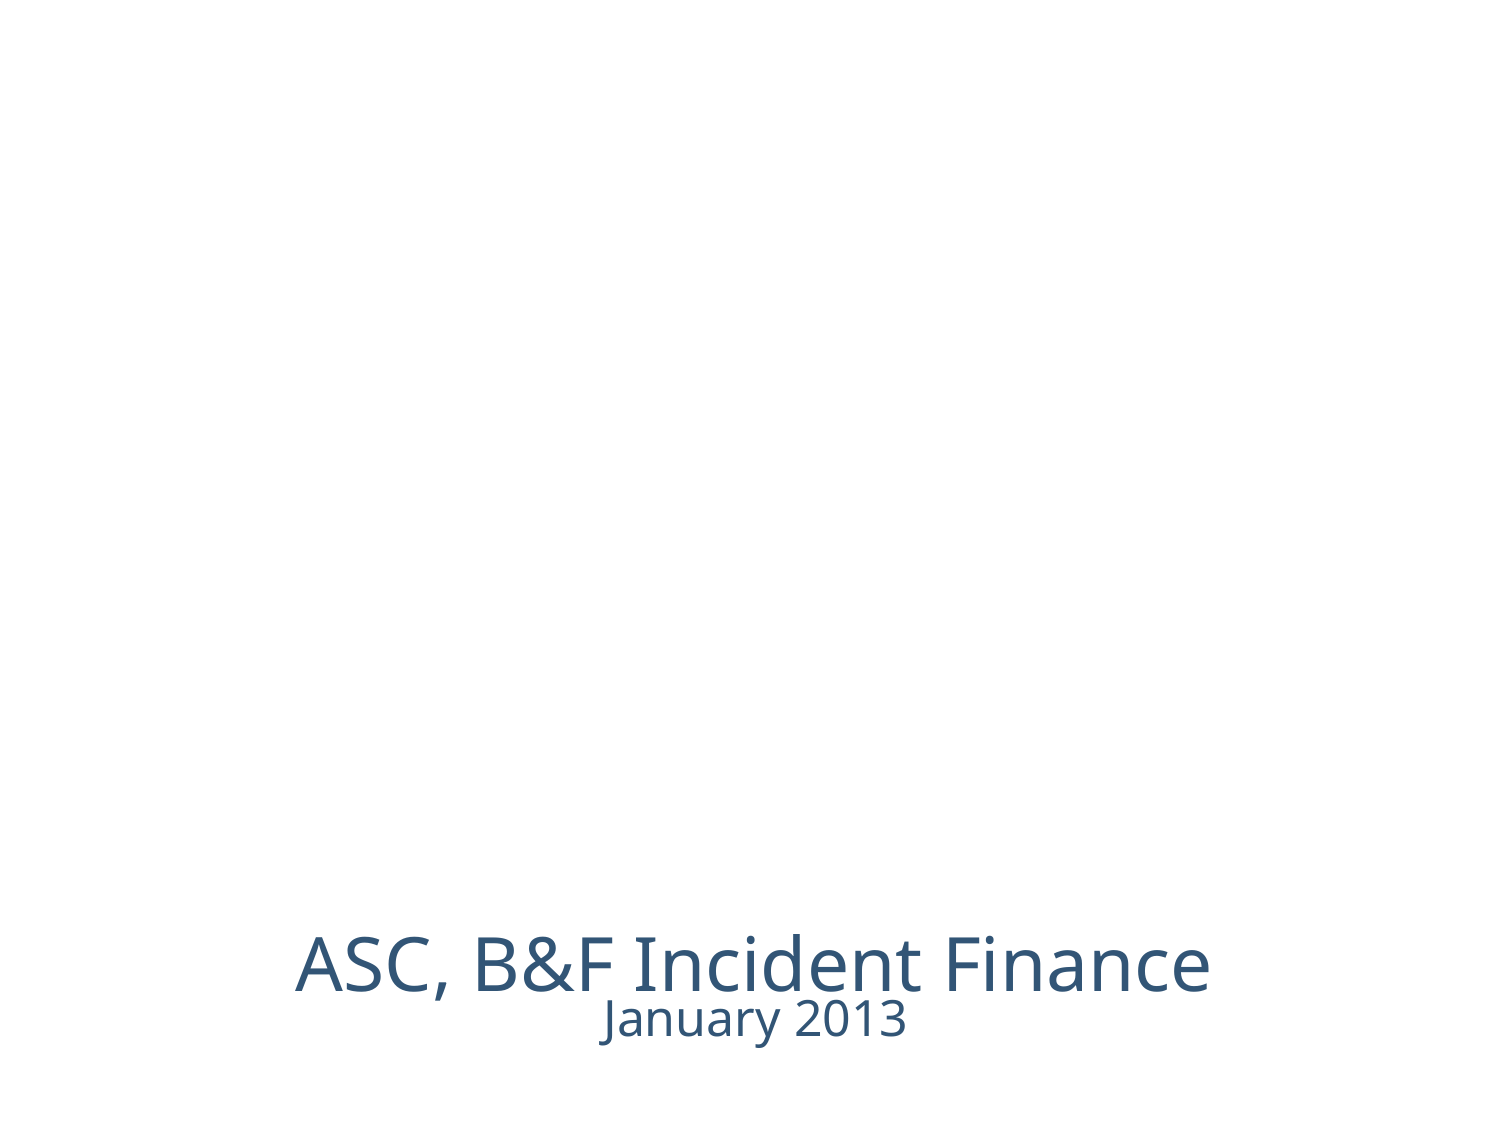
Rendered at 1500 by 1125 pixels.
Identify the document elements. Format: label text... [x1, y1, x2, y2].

title ASC, B&F Incident Finance [117, 908, 1393, 993]
subtitle January 2013 [421, 978, 1090, 1067]
